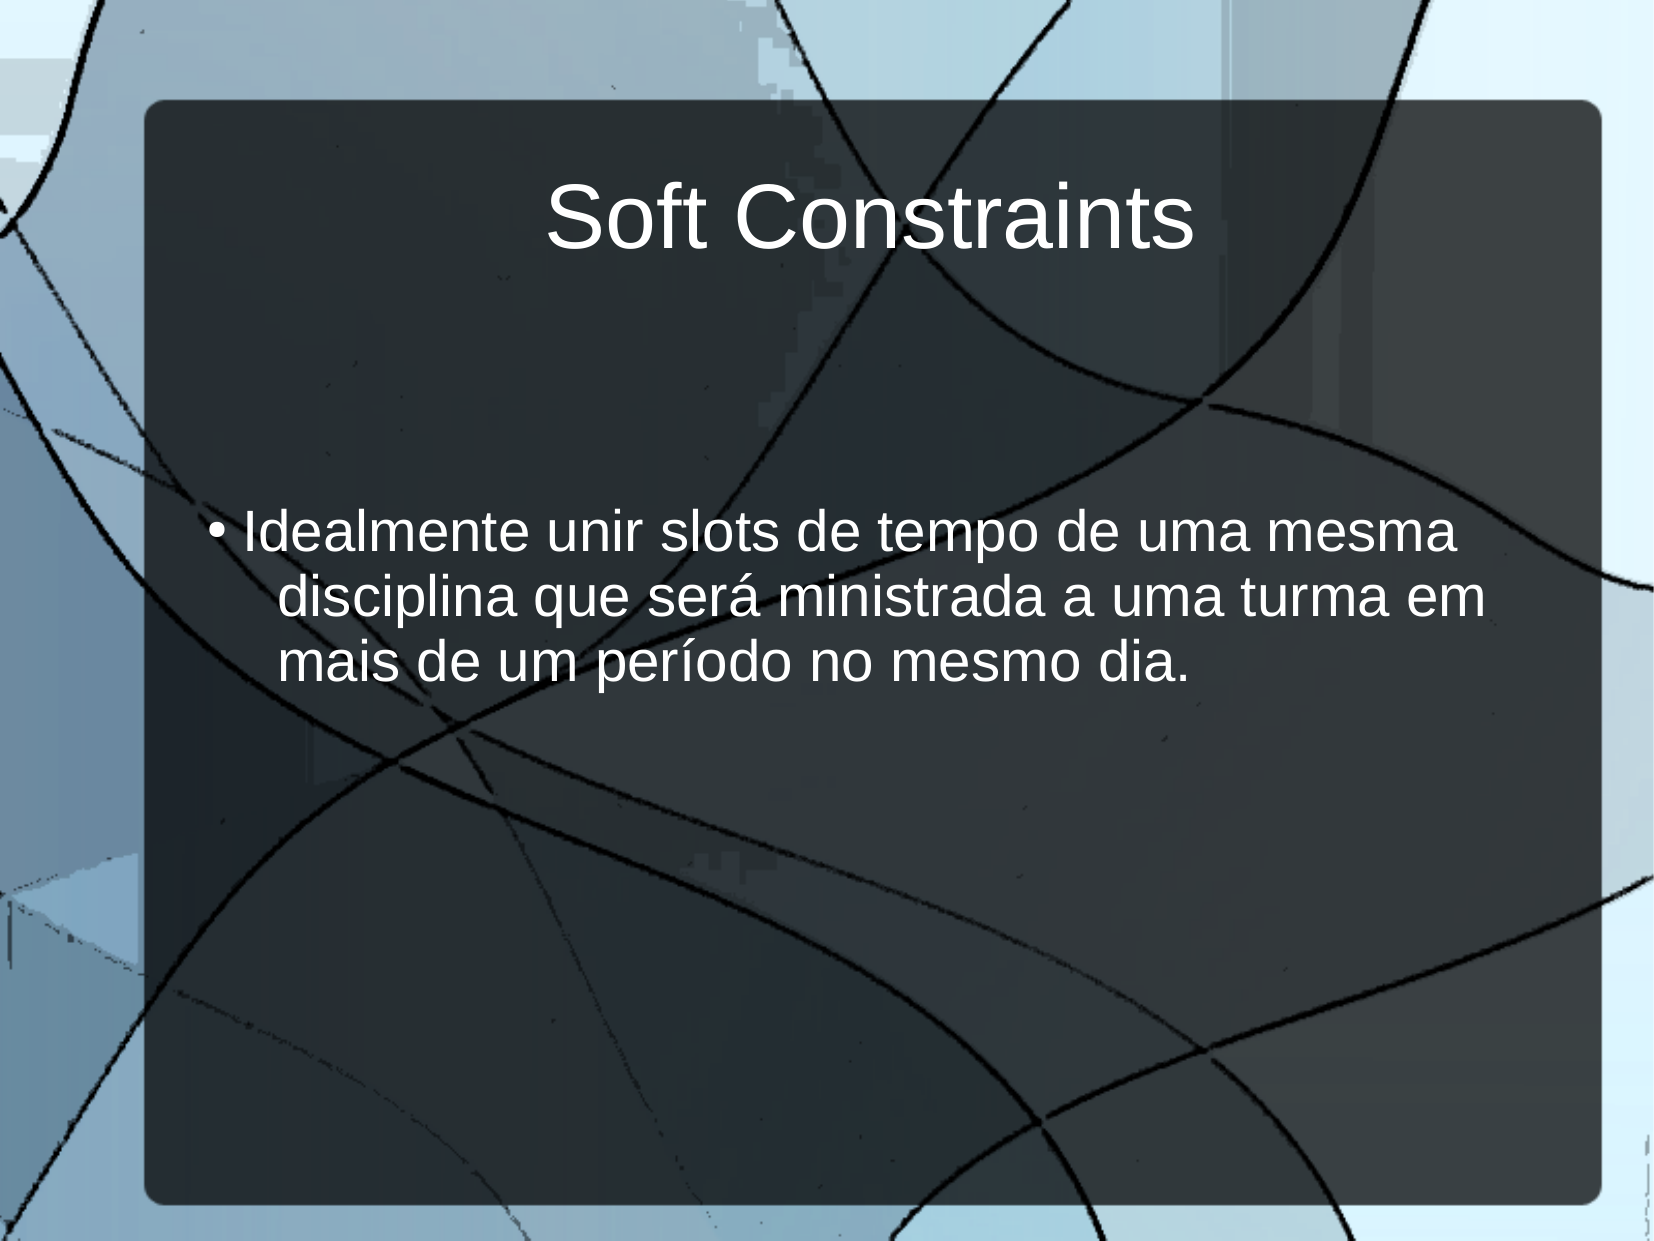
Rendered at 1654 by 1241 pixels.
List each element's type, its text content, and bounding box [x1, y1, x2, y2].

subtitle Idealmente unir slots de tempo de uma mesma disciplina que será ministrada a uma turma em mais de um período no mesmo dia. [206, 356, 1571, 1161]
picture [0, 0, 1654, 1241]
title Soft Constraints [159, 115, 1583, 318]
